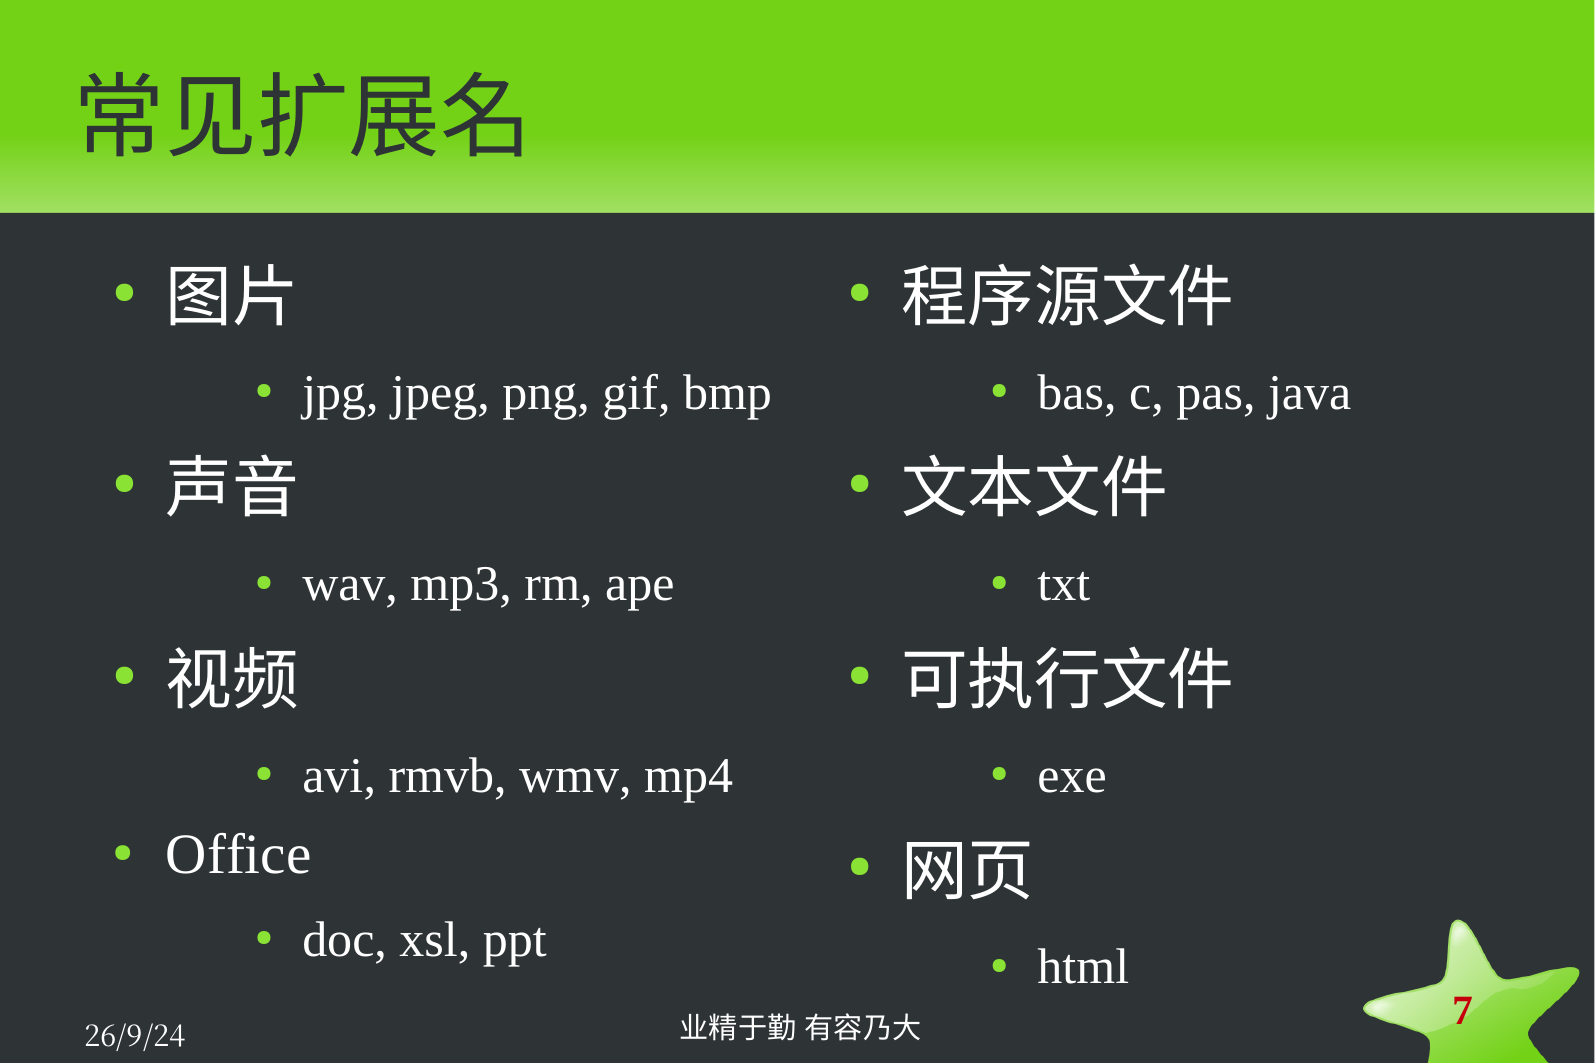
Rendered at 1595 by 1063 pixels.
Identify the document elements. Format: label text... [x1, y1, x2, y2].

list 程序源文件 bas, c, pas, java 文本文件 txt 可执行文件 exe 网页 html [814, 248, 1516, 964]
title 常见扩展名 [74, 25, 1510, 203]
picture [0, 0, 1595, 1063]
list 图片 jpg, jpeg, png, gif, bmp 声音 wav, mp3, rm, ape 视频 avi, rmvb, wmv, mp4 Office doc, xsl, ppt [79, 248, 780, 955]
